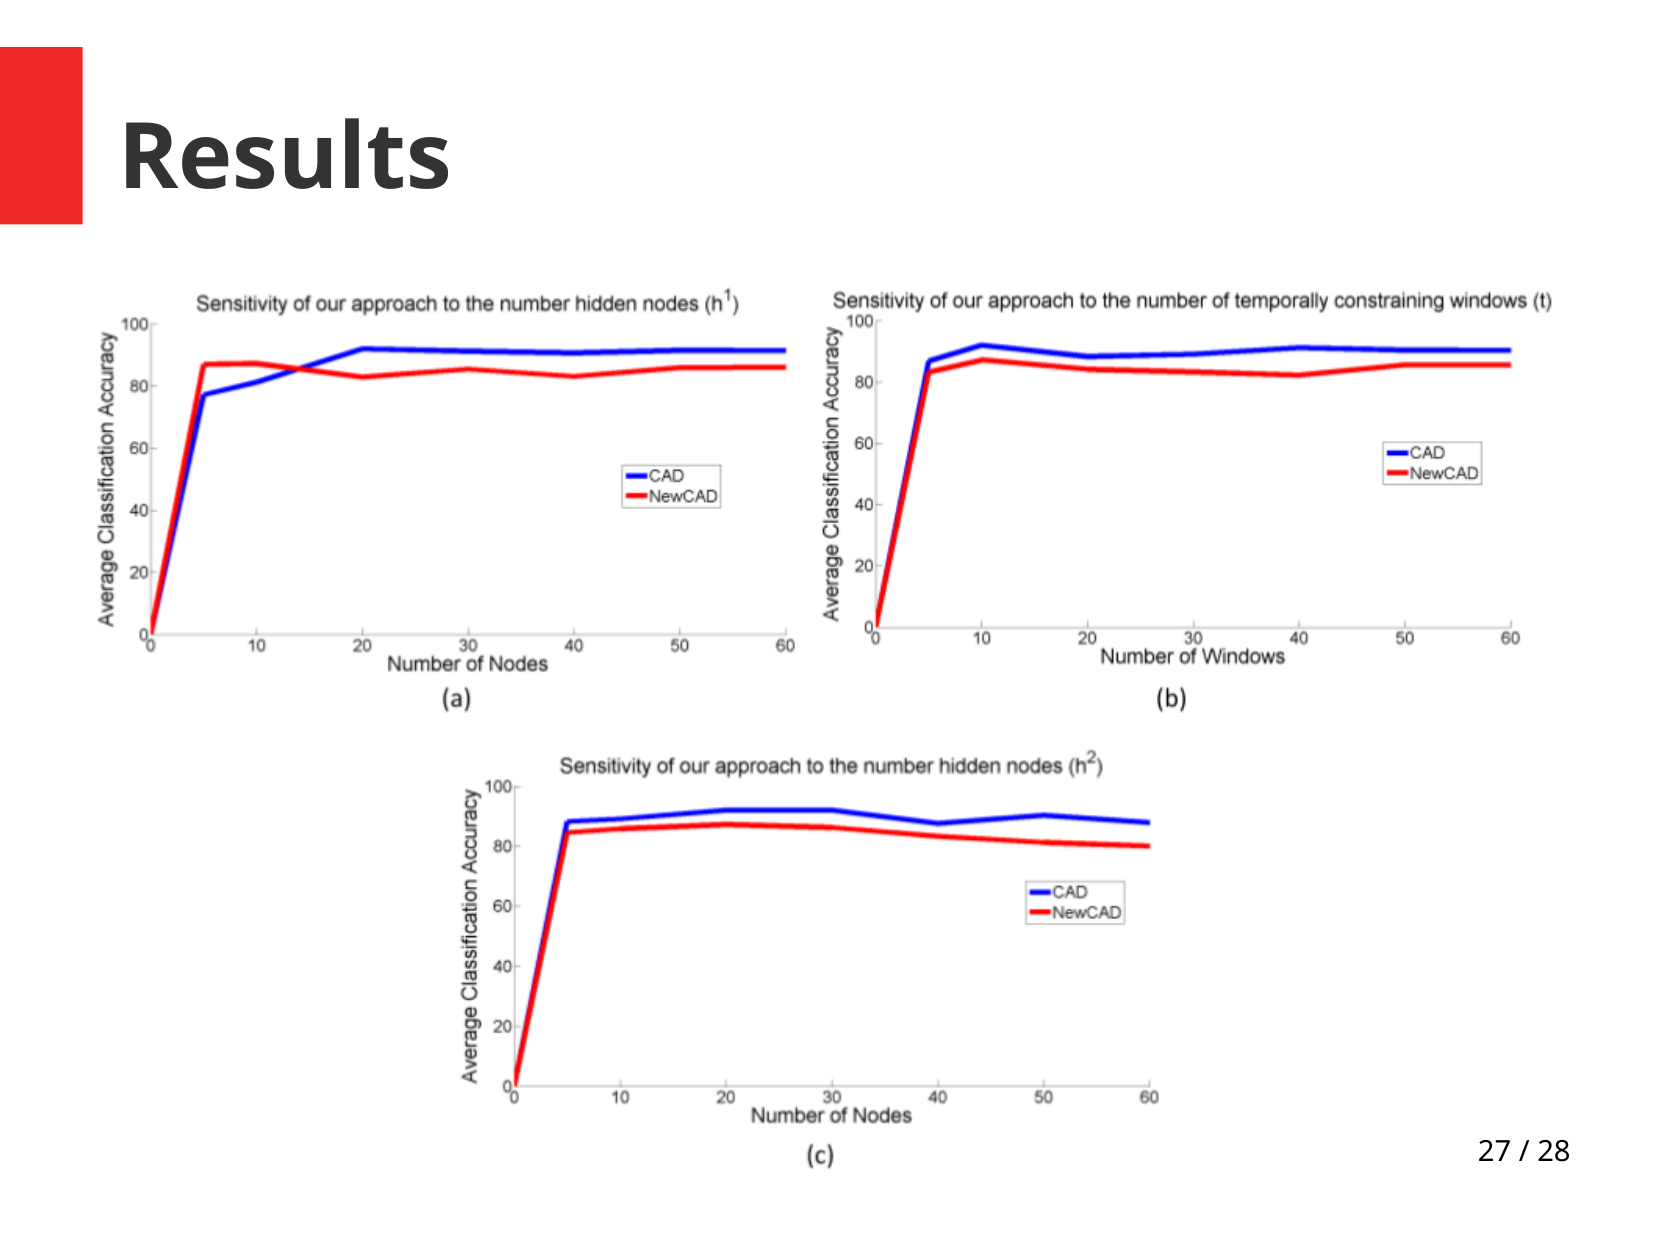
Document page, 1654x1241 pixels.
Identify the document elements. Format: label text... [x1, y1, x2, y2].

title Results [118, 49, 1571, 257]
picture [82, 277, 1564, 719]
picture [444, 720, 1187, 1185]
